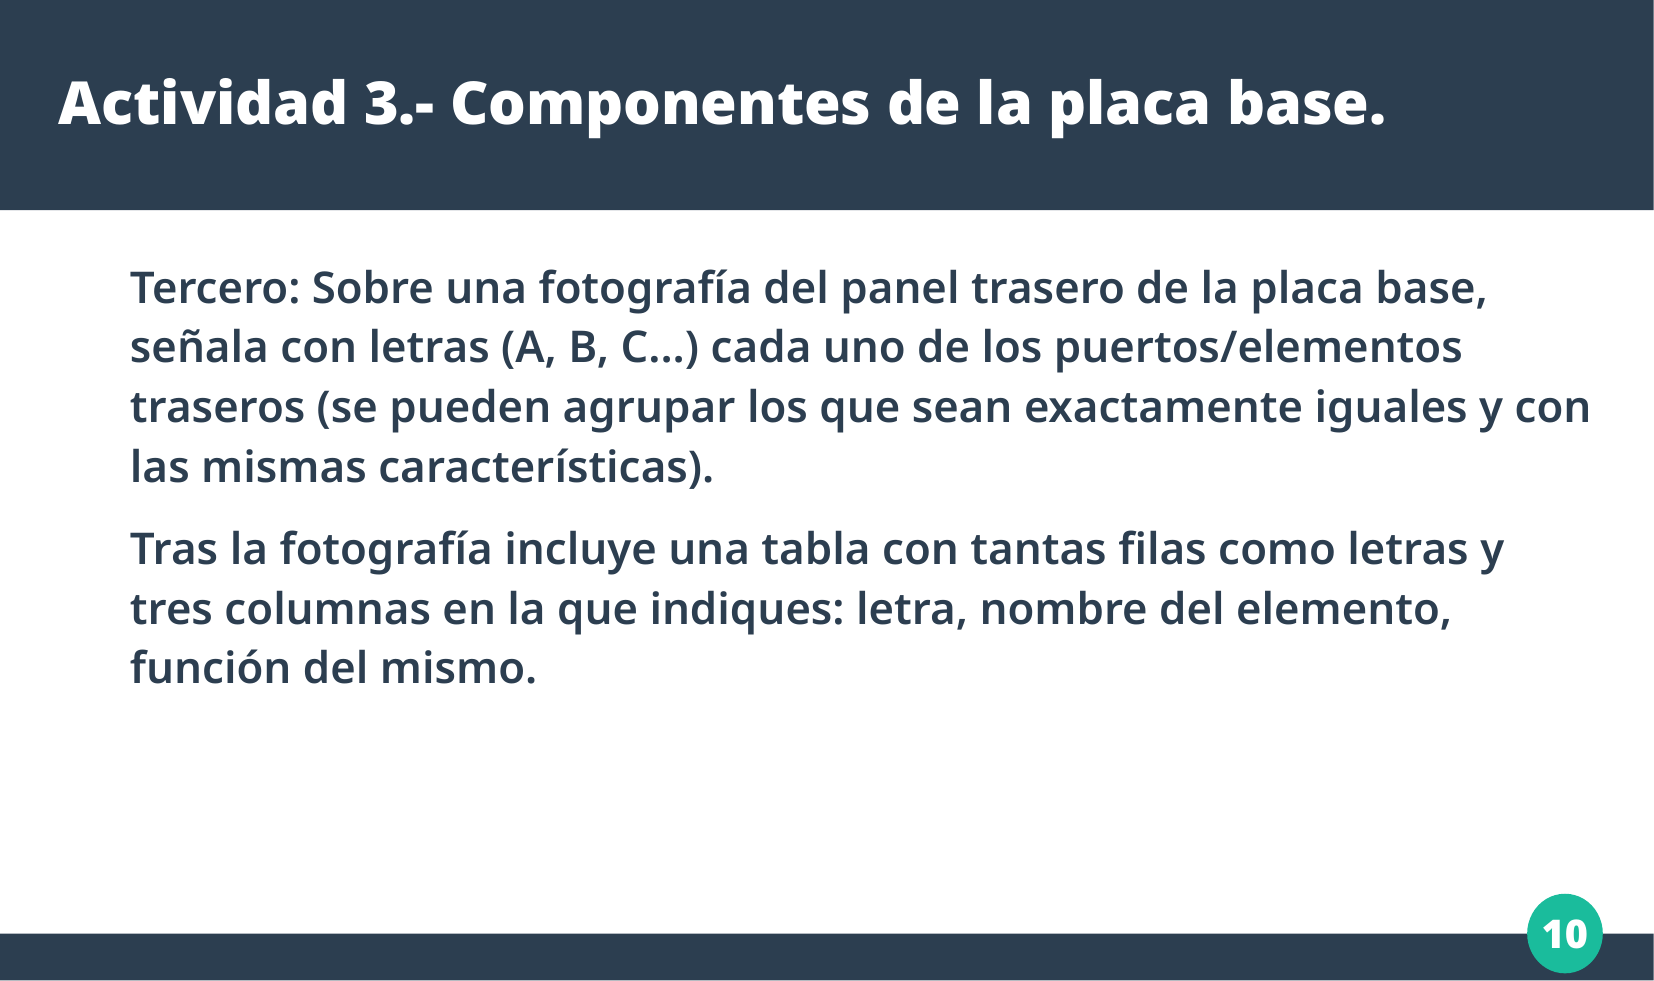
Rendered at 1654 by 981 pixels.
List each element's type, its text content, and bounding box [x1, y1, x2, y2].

list Tercero: Sobre una fotografía del panel trasero de la placa base, señala con letras (A, B, C...) cada uno de los puertos/elementos traseros (se pueden agrupar los que sean exactamente iguales y con las mismas características). Tras la fotografía incluye una tabla con tantas filas como letras y tres columnas en la que indiques: letra, nombre del elemento, función del mismo. [59, 256, 1595, 911]
title Actividad 3.- Componentes de la placa base. [59, 38, 1595, 164]
